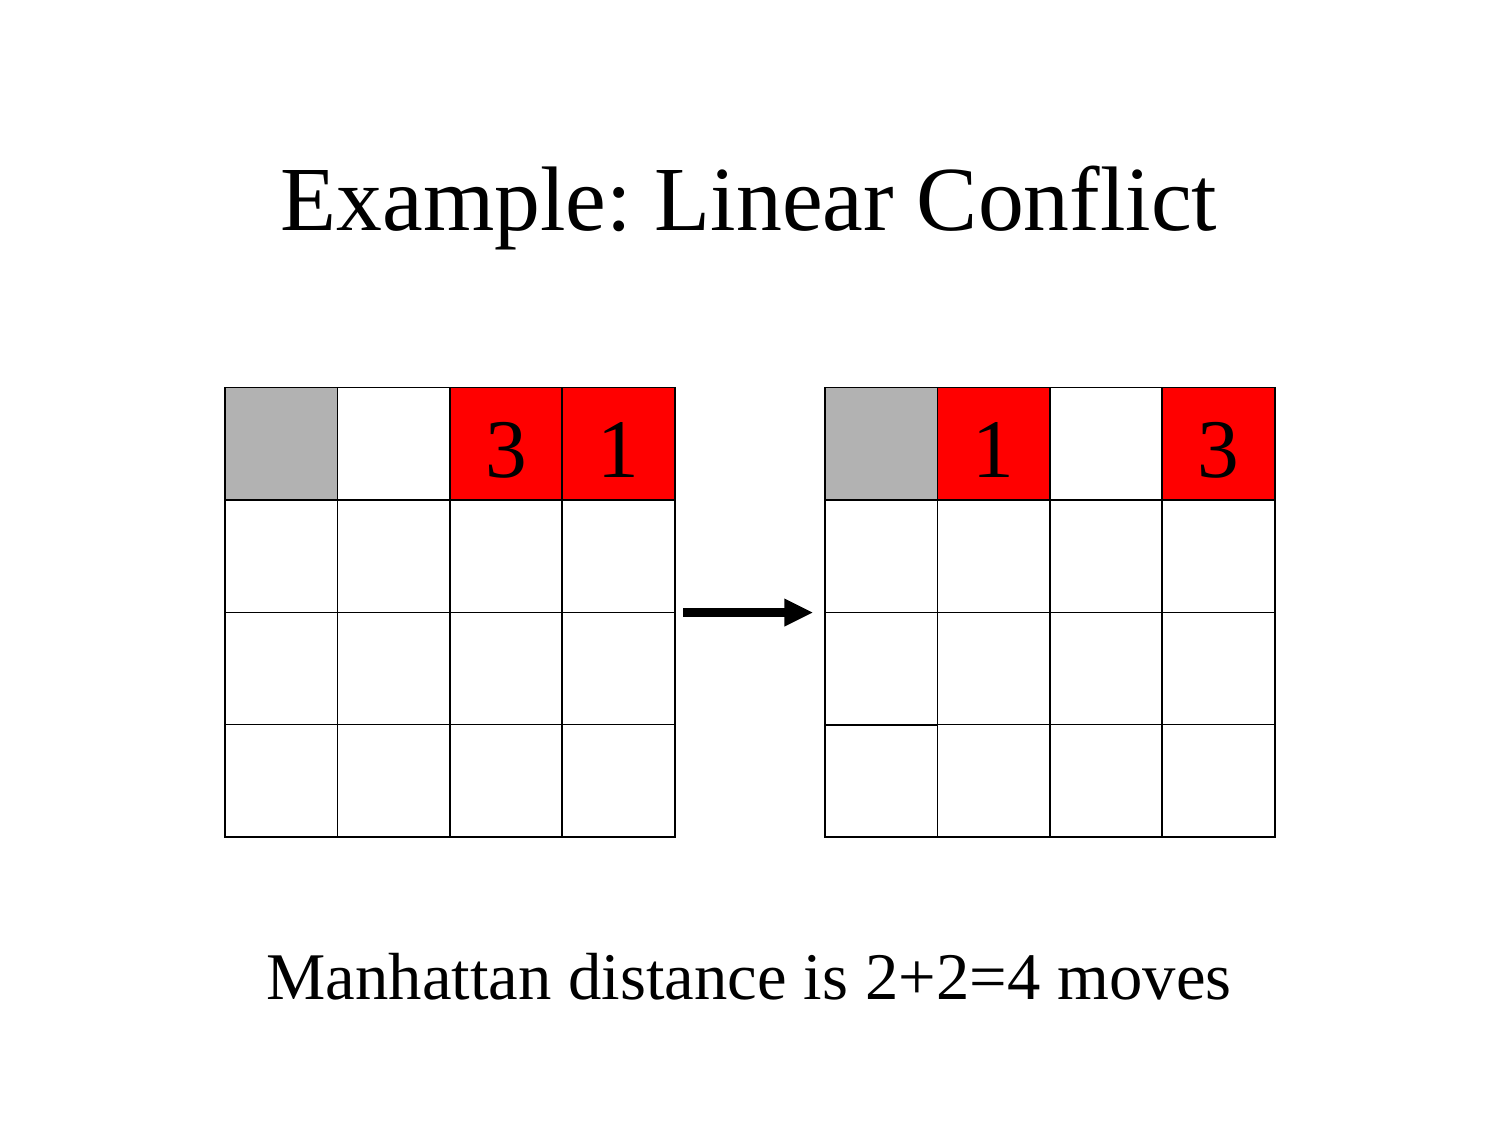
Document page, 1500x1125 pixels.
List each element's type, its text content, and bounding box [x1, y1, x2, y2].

text_box Manhattan distance is 2+2=4 moves [212, 924, 1288, 1021]
text_box [224, 387, 338, 499]
text_box 1 [937, 387, 1050, 499]
text_box [824, 387, 937, 499]
text_box 1 [562, 387, 675, 499]
text_box Example: Linear Conflict [112, 99, 1388, 288]
text_box 3 [451, 388, 561, 499]
text_box 3 [1163, 388, 1274, 499]
